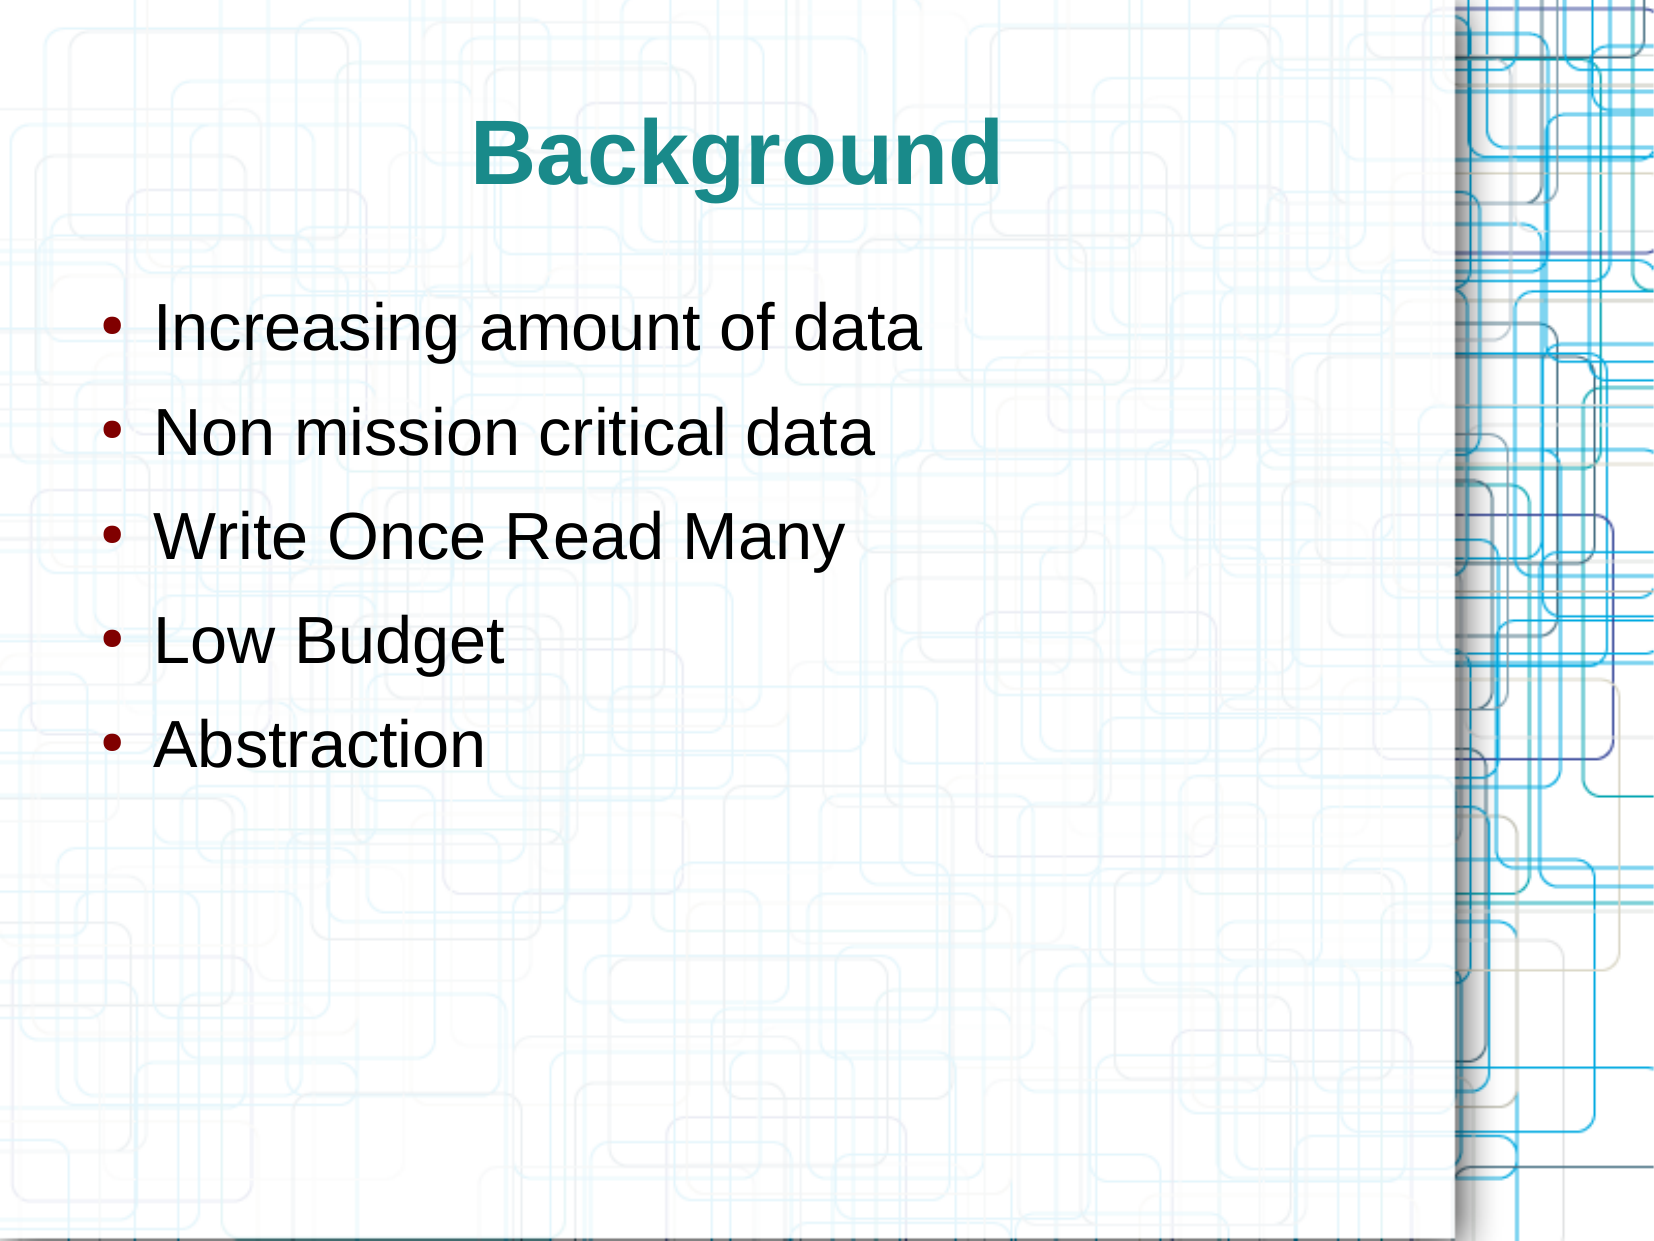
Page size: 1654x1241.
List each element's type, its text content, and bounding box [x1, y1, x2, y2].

title Background [59, 49, 1418, 257]
picture [0, 0, 1654, 1241]
list Increasing amount of data Non mission critical data Write Once Read Many Low Budget Abstraction [82, 290, 1418, 1109]
